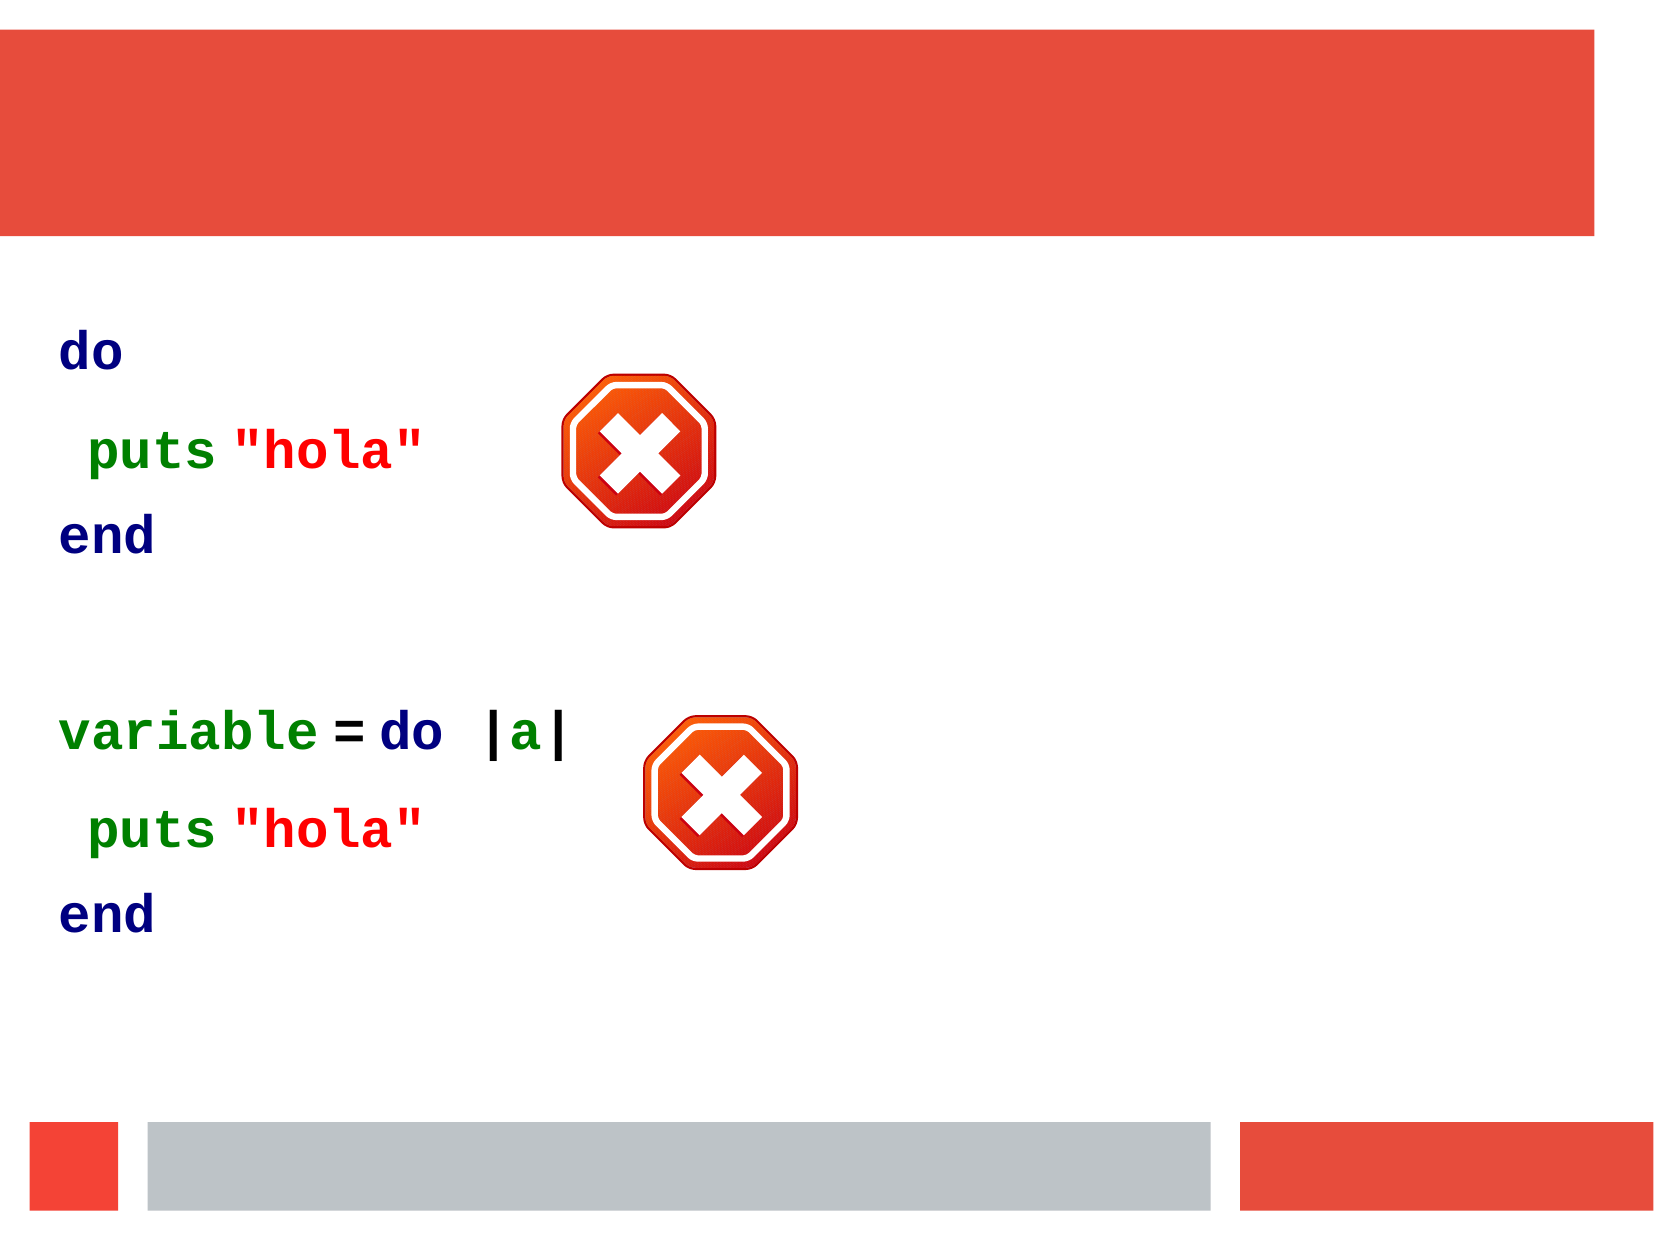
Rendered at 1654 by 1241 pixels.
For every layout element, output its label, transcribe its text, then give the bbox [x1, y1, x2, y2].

list do puts "hola" end variable = do |a| puts "hola" end [59, 324, 1565, 1093]
picture [519, 330, 756, 567]
picture [601, 672, 838, 909]
